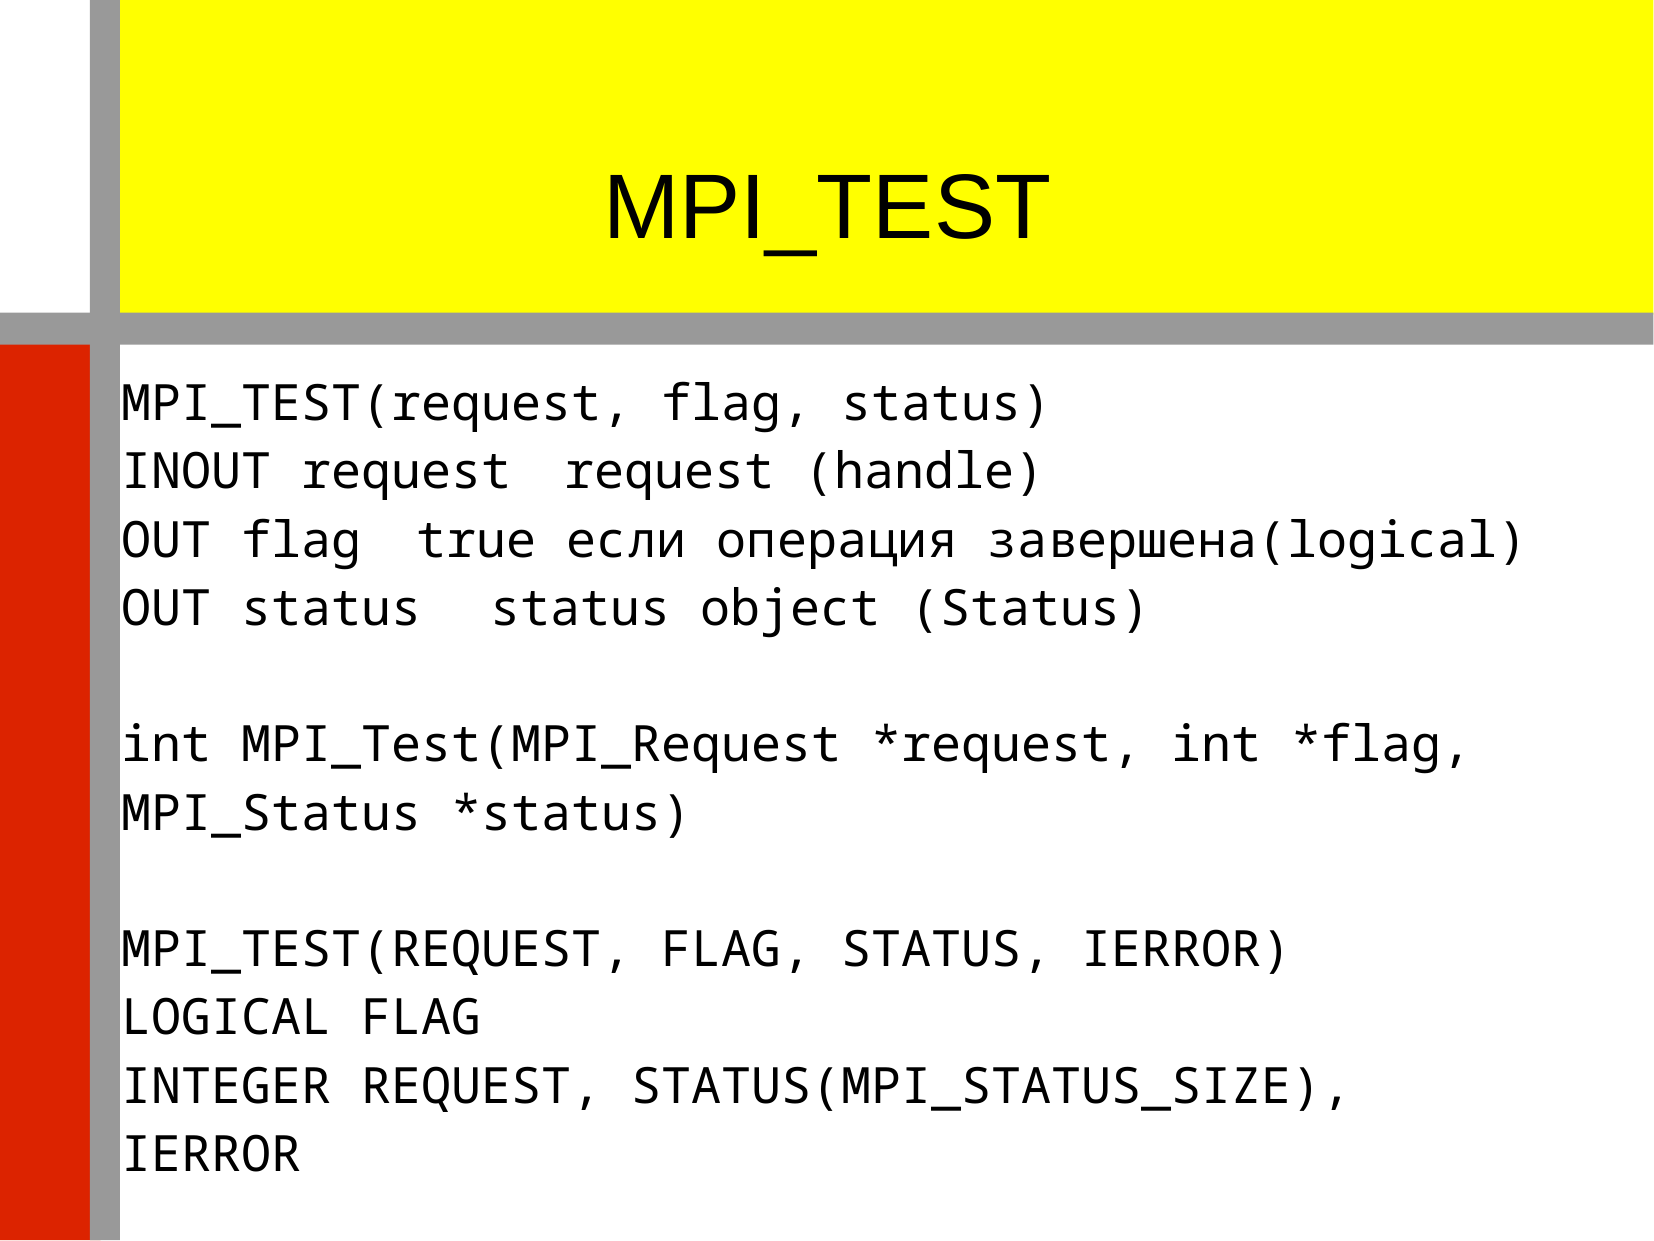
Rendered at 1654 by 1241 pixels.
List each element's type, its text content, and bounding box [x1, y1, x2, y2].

title MPI_TEST [121, 102, 1534, 311]
subtitle MPI_TEST(request, flag, status) INOUT request request (handle) OUT flag true если операция завершена(logical) OUT status status object (Status) int MPI_Test(MPI_Request *request, int *flag, MPI_Status *status) MPI_TEST(REQUEST, FLAG, STATUS, IERROR) LOGICAL FLAG INTEGER REQUEST, STATUS(MPI_STATUS_SIZE), IERROR bool MPI::Request::Test(MPI::Status& status) [121, 391, 1534, 1241]
